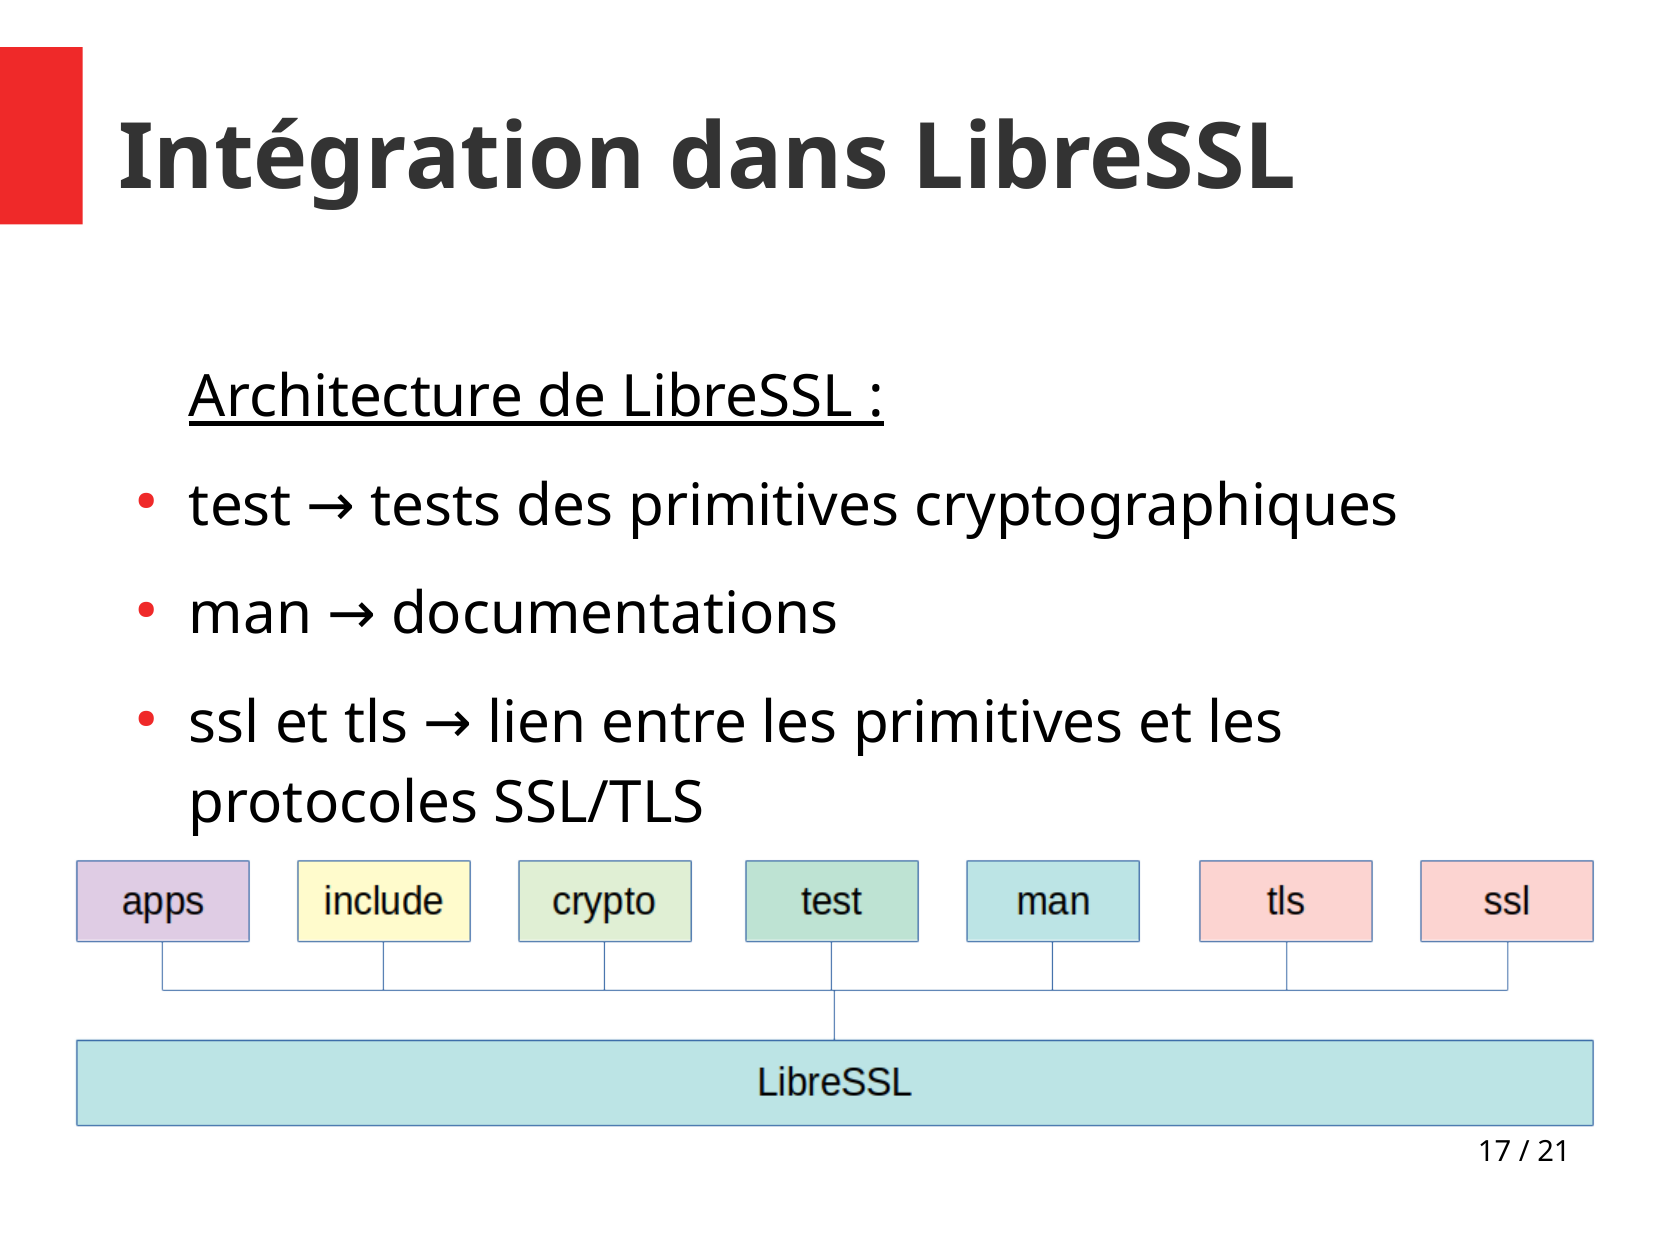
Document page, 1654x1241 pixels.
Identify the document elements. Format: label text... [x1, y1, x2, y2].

title Intégration dans LibreSSL [118, 49, 1571, 257]
picture [10, 803, 1654, 1193]
list Architecture de LibreSSL : test → tests des primitives cryptographiques man → documentations ssl et tls → lien entre les primitives et les protocoles SSL/TLS [118, 354, 1536, 803]
